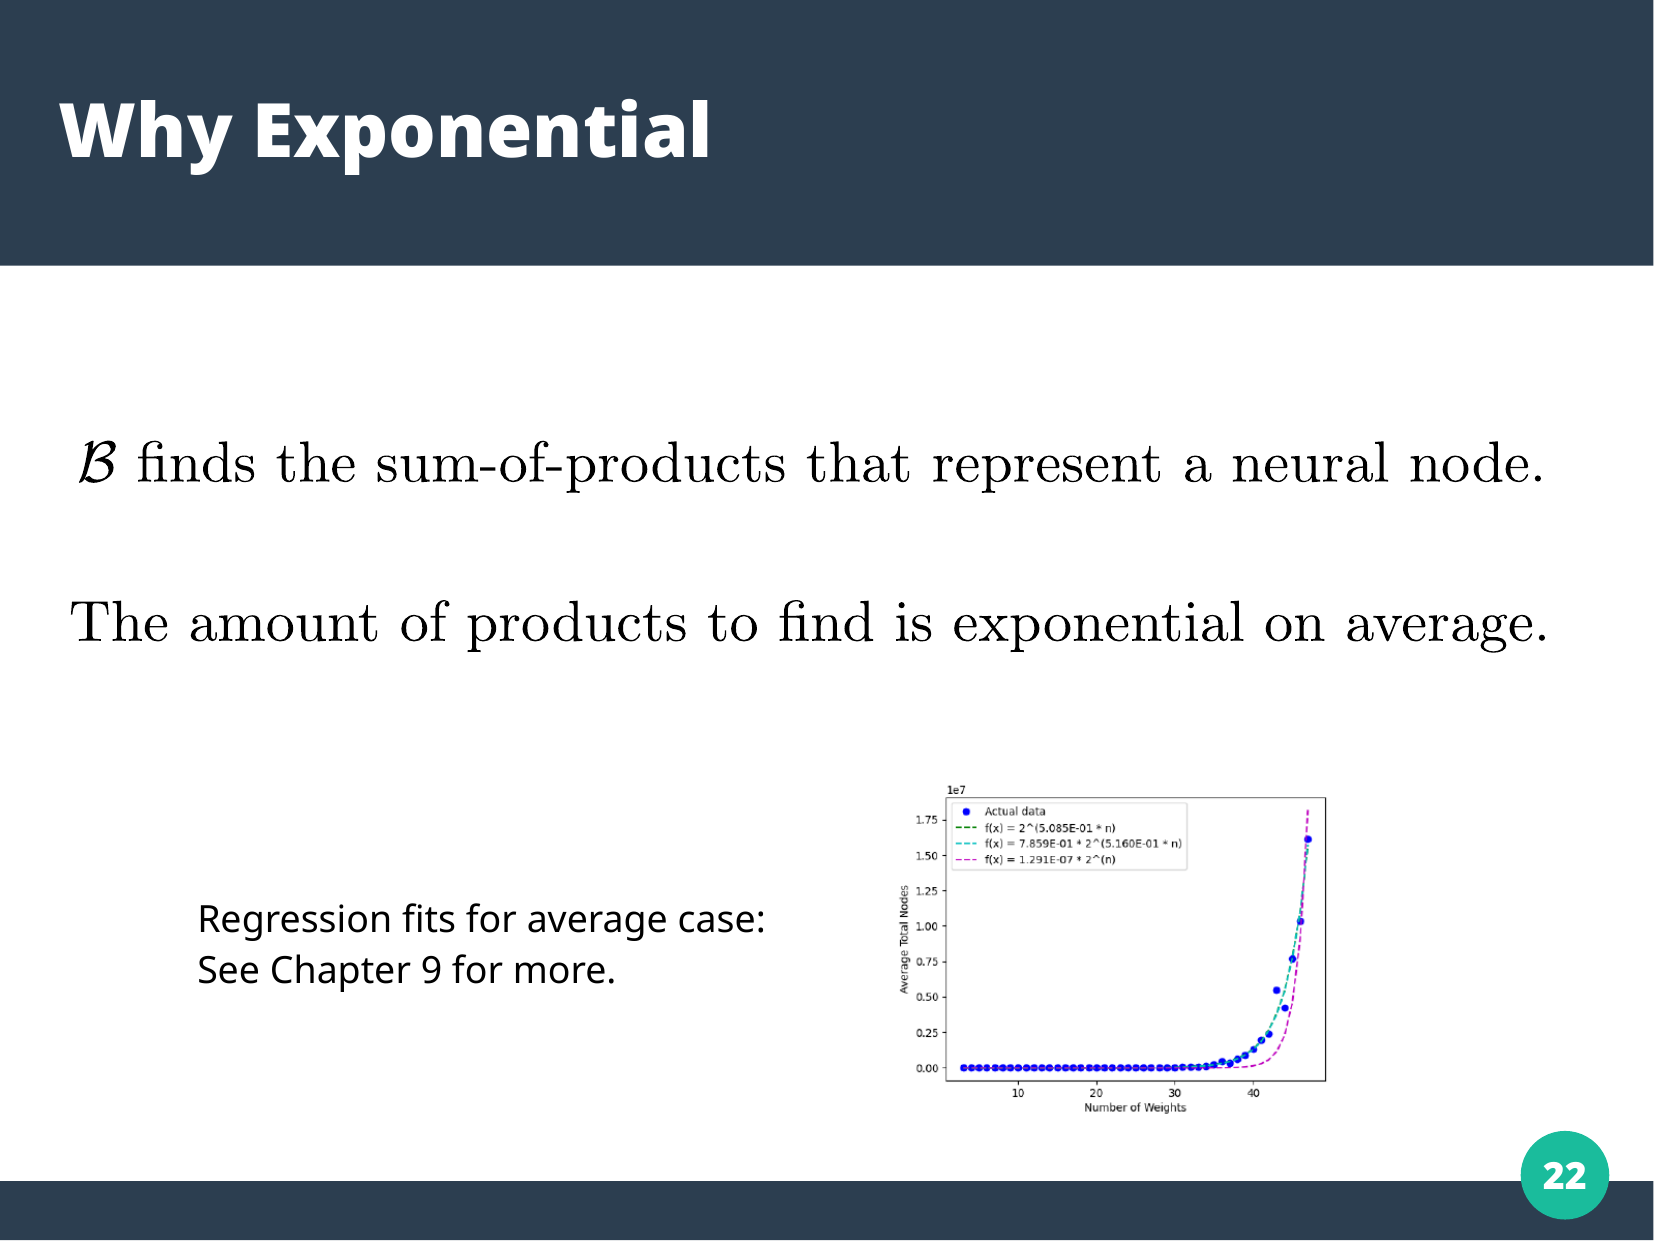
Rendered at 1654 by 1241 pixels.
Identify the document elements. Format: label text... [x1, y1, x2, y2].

picture [68, 600, 1546, 653]
picture [75, 438, 1544, 496]
picture [872, 764, 1411, 1126]
text_box Regression fits for average case: See Chapter 9 for more. [182, 885, 873, 991]
title Why Exponential [59, 49, 1595, 207]
